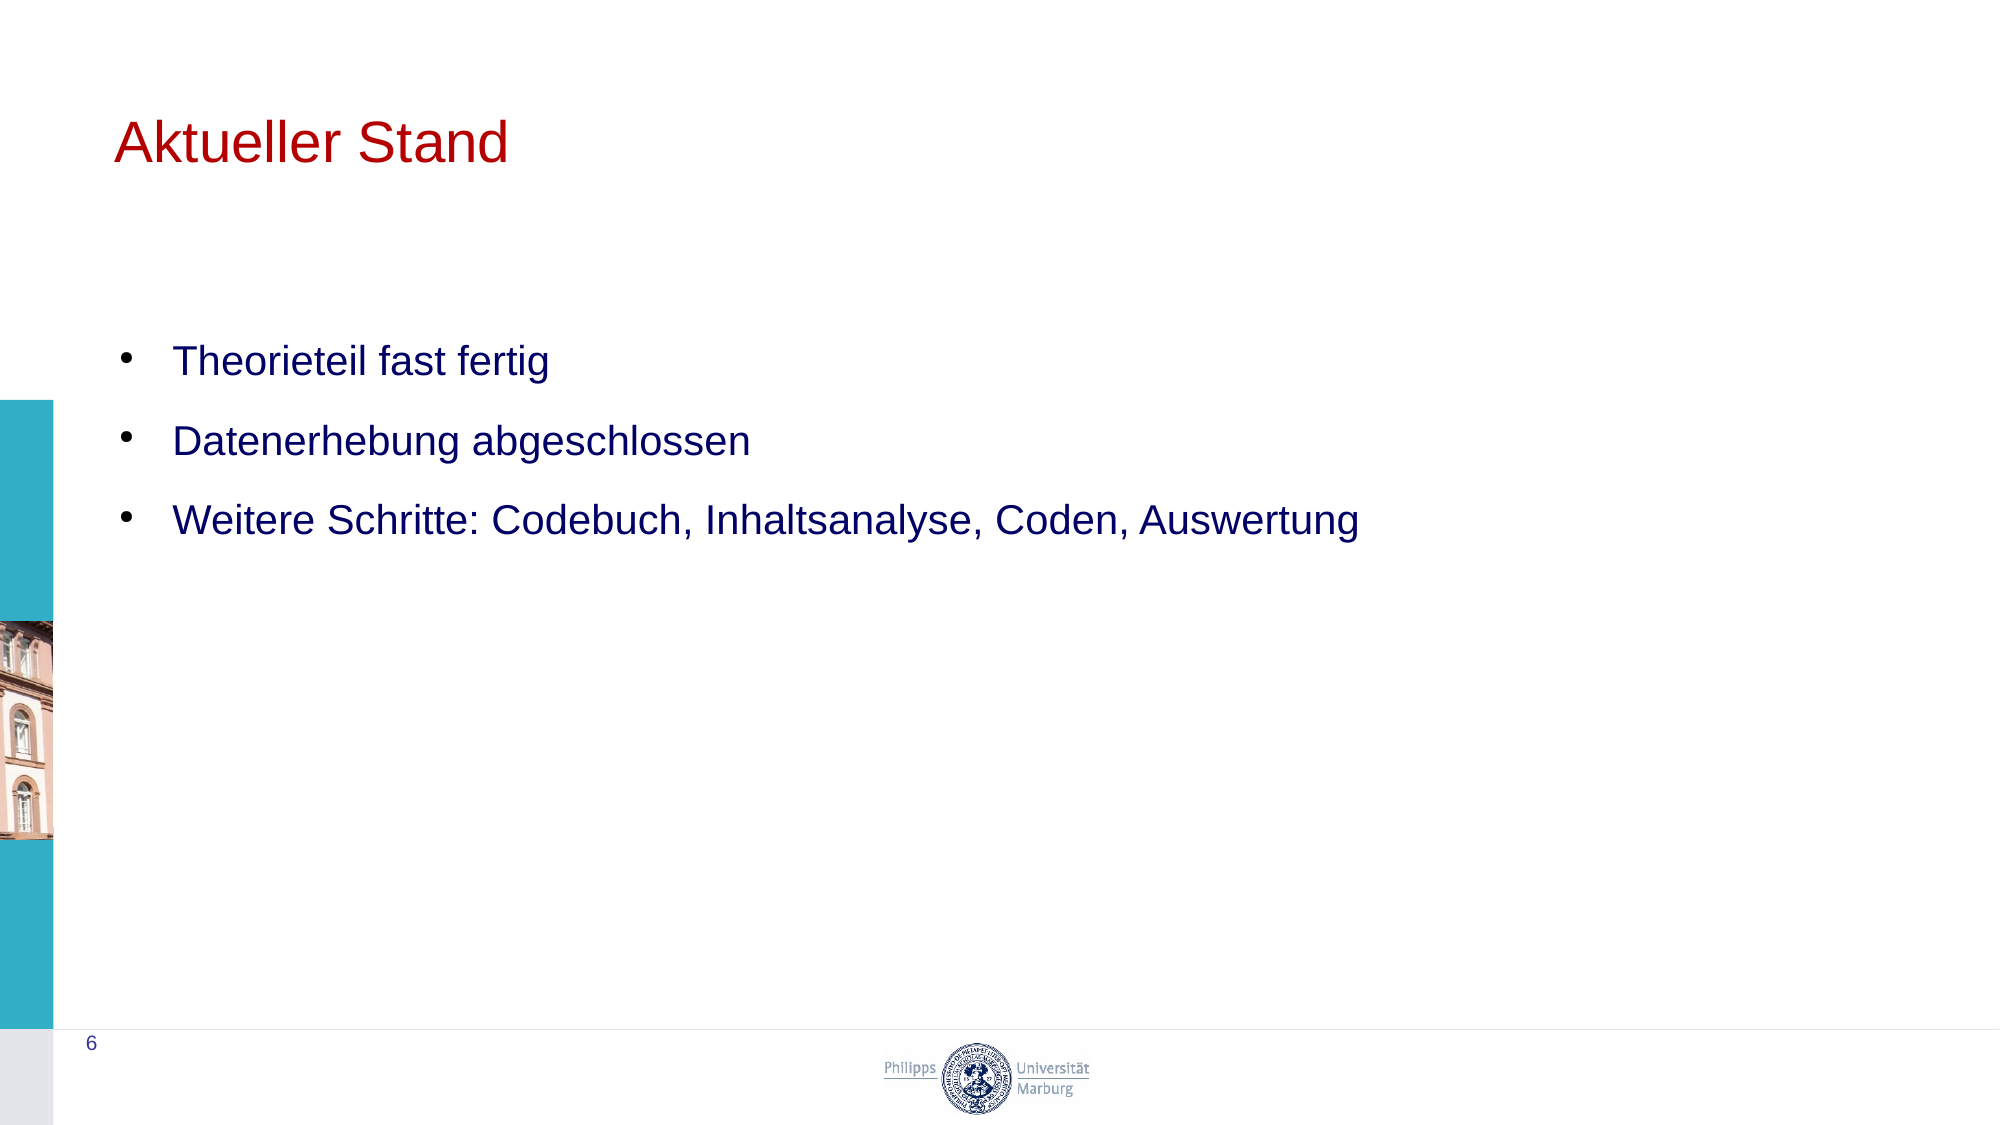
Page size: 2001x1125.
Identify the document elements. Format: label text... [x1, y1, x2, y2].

picture [0, 621, 53, 840]
list Theorieteil fast fertig Datenerhebung abgeschlossen Weitere Schritte: Codebuch, Inhaltsanalyse, Coden, Auswertung [86, 326, 1887, 991]
slide_number <Foliennummer> [70, 1022, 538, 1101]
picture [883, 1042, 1090, 1115]
title Aktueller Stand [99, 45, 1900, 233]
